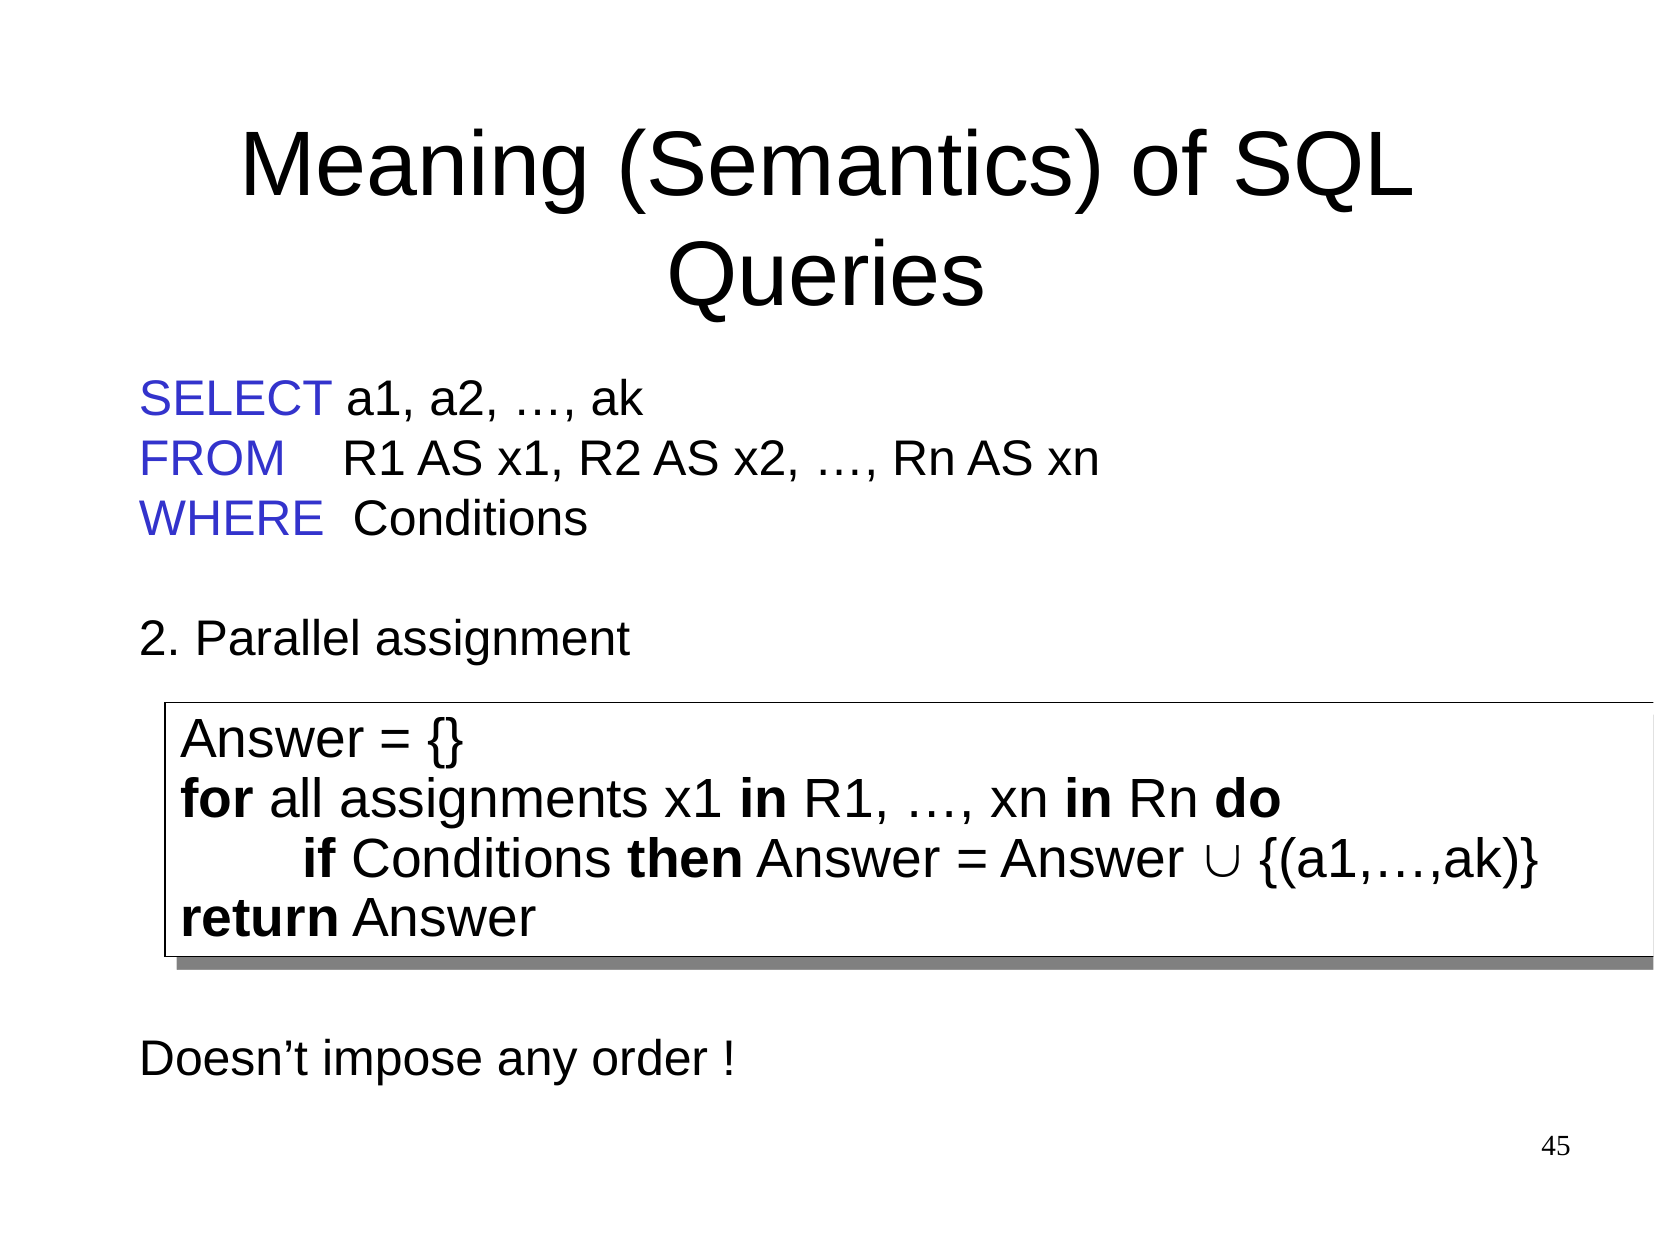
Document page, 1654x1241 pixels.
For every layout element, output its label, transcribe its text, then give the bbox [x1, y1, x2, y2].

text_box Answer = {} for all assignments x1 in R1, …, xn in Rn do if Conditions then Answer = Answer  {(a1,…,ak)} return Answer [165, 702, 1654, 957]
list SELECT a1, a2, …, ak FROM R1 AS x1, R2 AS x2, …, Rn AS xn WHERE Conditions 2. Parallel assignment Doesn’t impose any order ! [123, 358, 1571, 1199]
title Meaning (Semantics) of SQL Queries [124, 110, 1530, 317]
